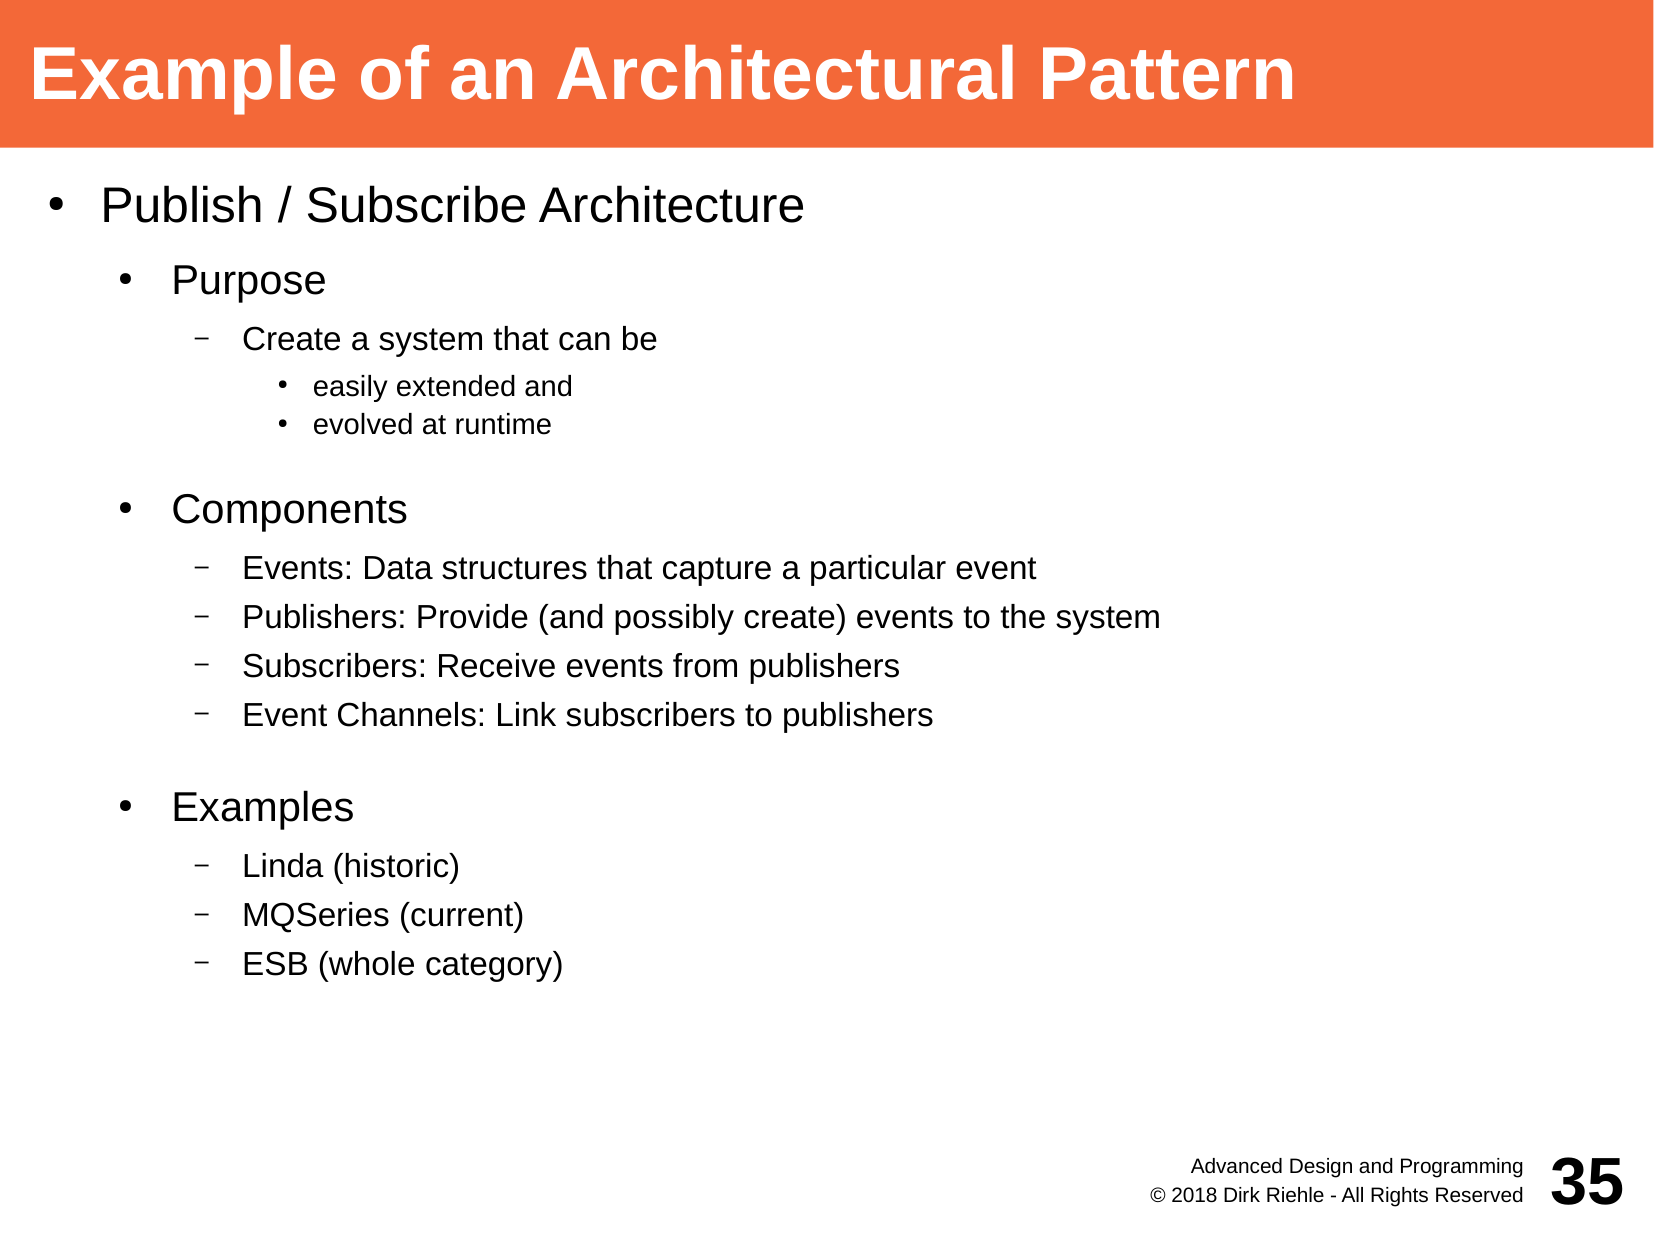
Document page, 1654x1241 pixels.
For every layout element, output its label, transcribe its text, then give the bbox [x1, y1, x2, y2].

title Example of an Architectural Pattern [0, 0, 1654, 148]
list Publish / Subscribe Architecture Purpose Create a system that can be easily extended and evolved at runtime Components Events: Data structures that capture a particular event Publishers: Provide (and possibly create) events to the system Subscribers: Receive events from publishers Event Channels: Link subscribers to publishers Examples Linda (historic) MQSeries (current) ESB (whole category) [29, 177, 1625, 1063]
